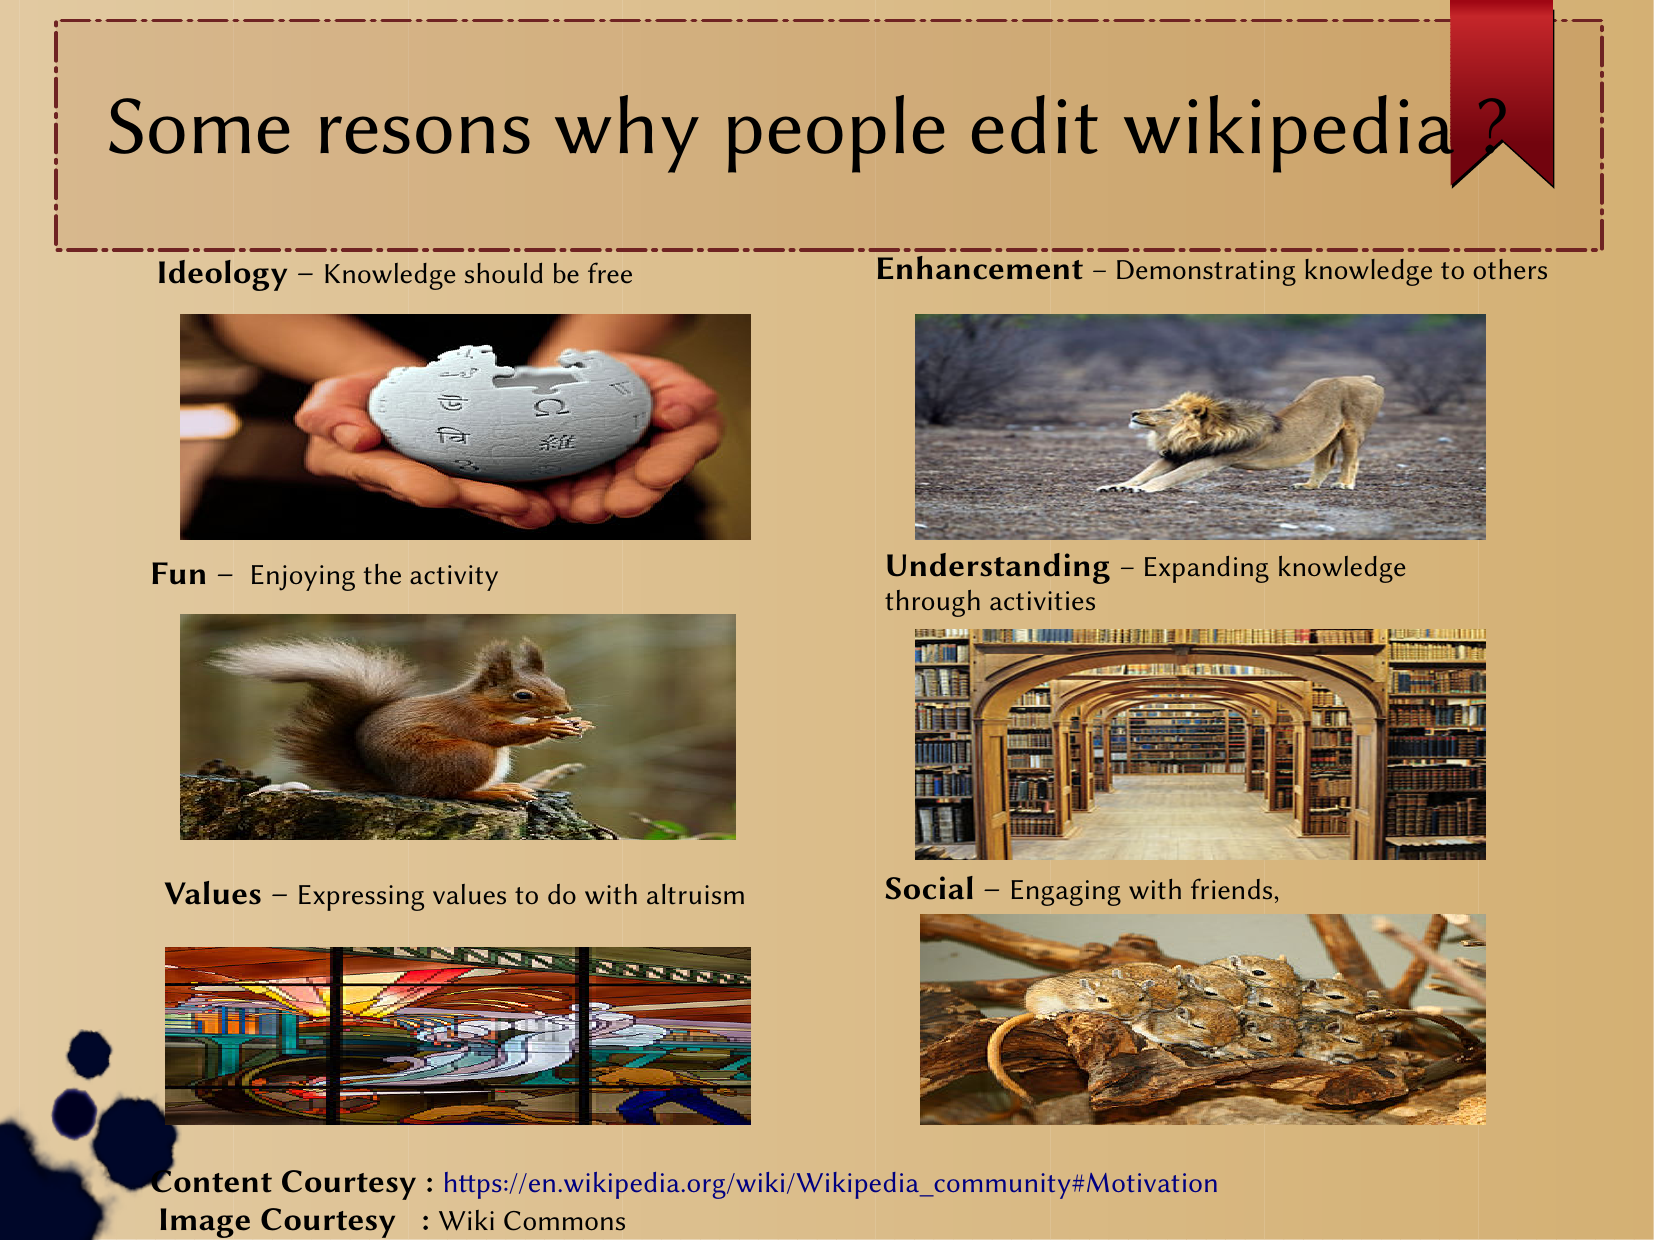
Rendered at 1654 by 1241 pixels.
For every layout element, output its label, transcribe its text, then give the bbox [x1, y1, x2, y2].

text_box Fun – Enjoying the activity [135, 547, 676, 601]
picture [180, 614, 736, 841]
text_box Some resons why people edit wikipedia ? [105, 60, 1471, 181]
text_box Understanding – Expanding knowledge through activities [870, 539, 1501, 626]
text_box Values – Expressing values to do with altruism [141, 867, 787, 921]
text_box Ideology – Knowledge should be free [141, 246, 682, 300]
picture [165, 947, 751, 1126]
text_box Social – Engaging with friends, [870, 862, 1411, 916]
picture [915, 629, 1486, 860]
text_box Content Courtesy : https://en.wikipedia.org/wiki/Wikipedia_community#Motivation Image Courtesy : Wiki Commons [135, 1155, 1591, 1241]
picture [920, 914, 1486, 1126]
text_box Enhancement – Demonstrating knowledge to others [860, 242, 1566, 295]
picture [915, 314, 1486, 539]
picture [180, 314, 751, 541]
